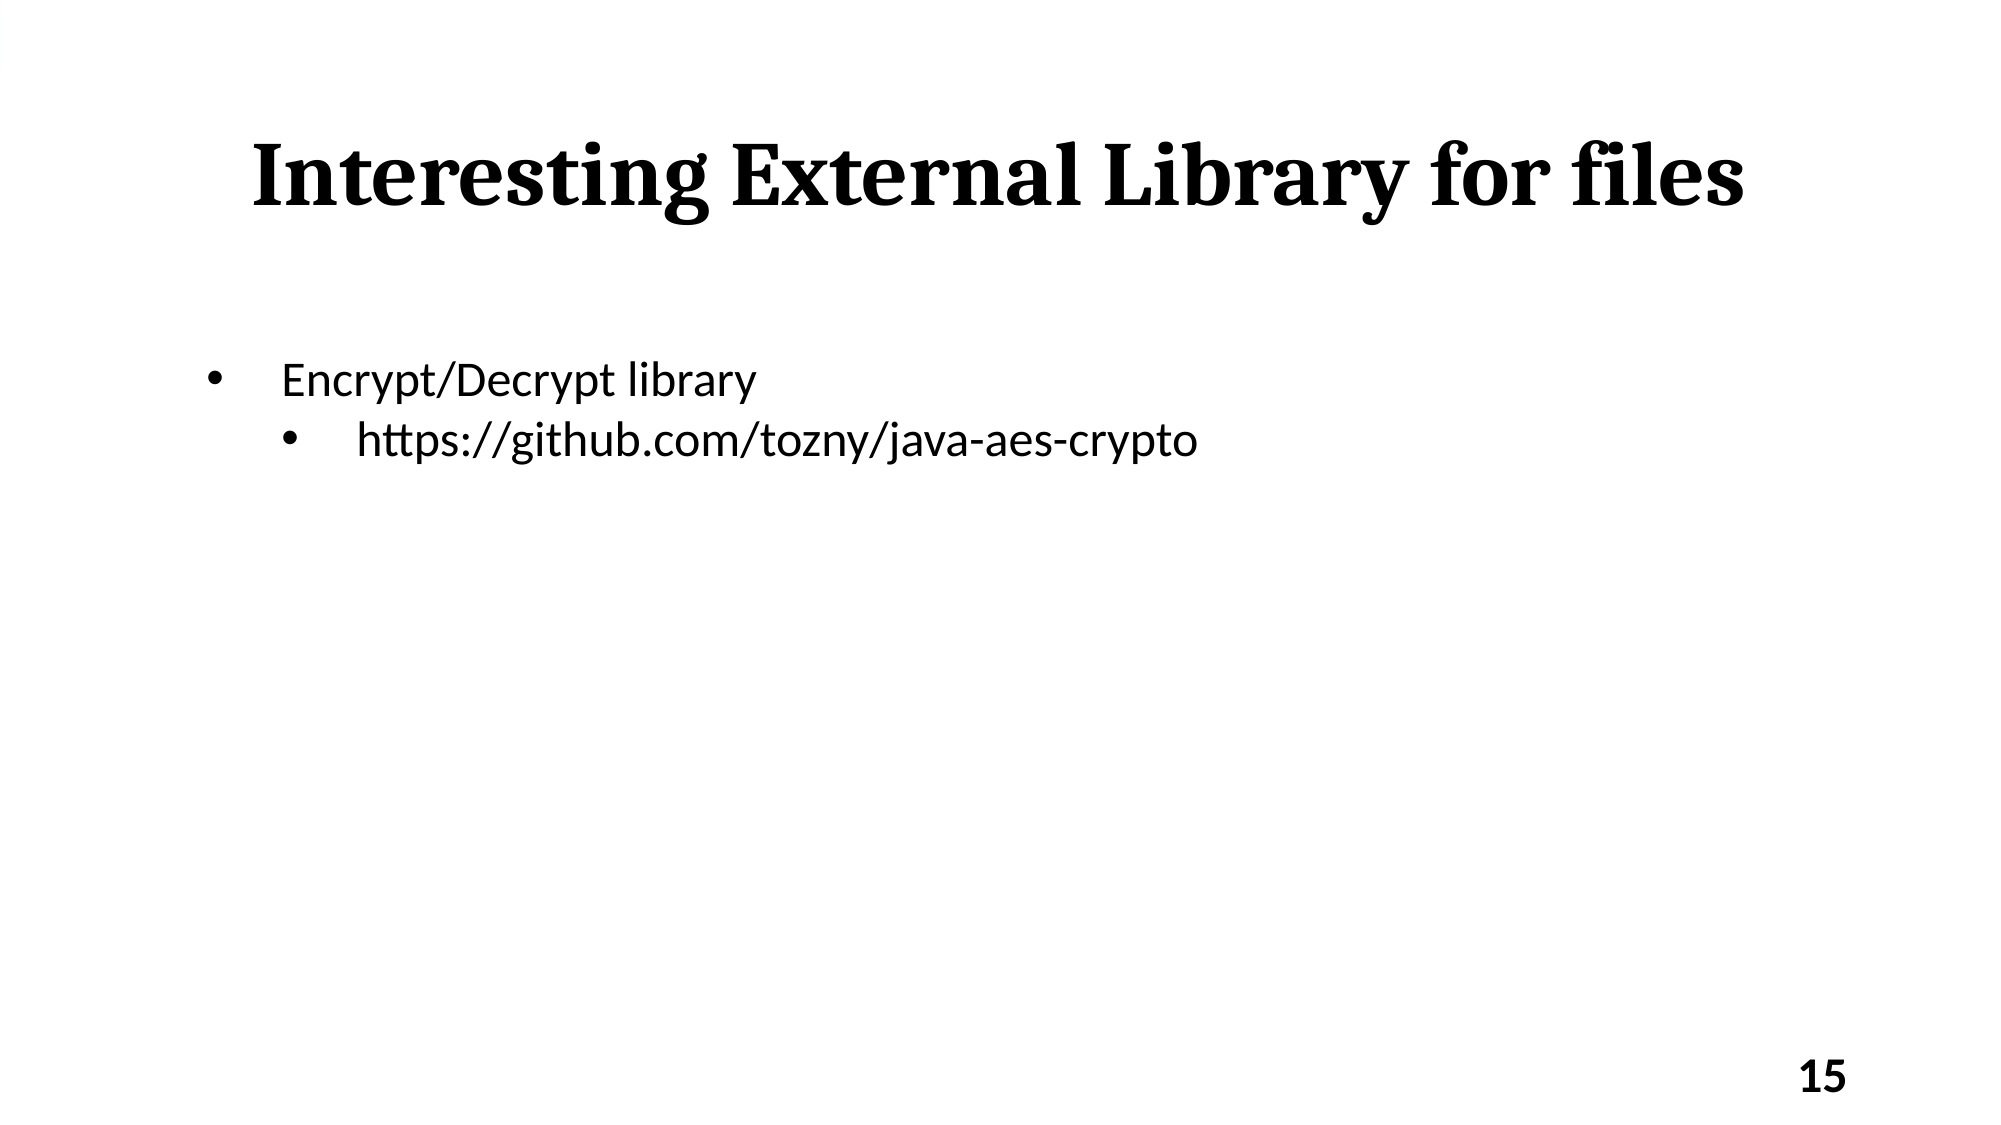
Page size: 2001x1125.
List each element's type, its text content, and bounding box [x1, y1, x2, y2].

title Interesting External Library for files [137, 59, 1863, 278]
text_box Encrypt/Decrypt library https://github.com/tozny/java-aes-crypto [191, 339, 1863, 475]
slide_number <number> [1412, 1042, 1863, 1103]
